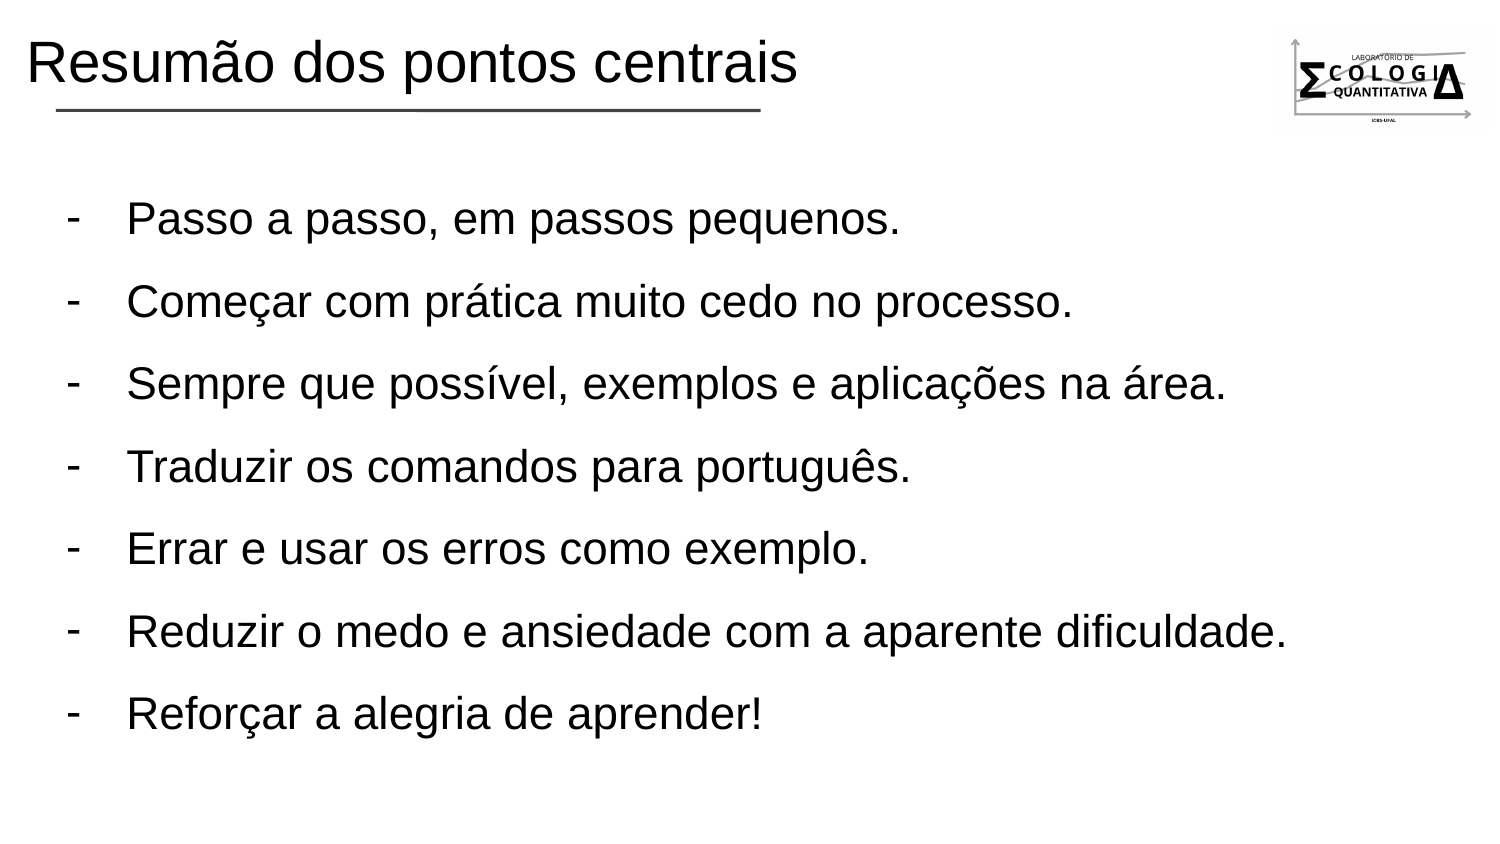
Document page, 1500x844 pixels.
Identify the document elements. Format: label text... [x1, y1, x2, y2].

picture [1275, 23, 1490, 131]
text_box Passo a passo, em passos pequenos. Começar com prática muito cedo no processo. Sempre que possível, exemplos e aplicações na área. Traduzir os comandos para português. Errar e usar os erros como exemplo. Reduzir o medo e ansiedade com a aparente dificuldade. Reforçar a alegria de aprender! [36, 146, 1427, 729]
text_box Resumão dos pontos centrais [11, 9, 1210, 117]
